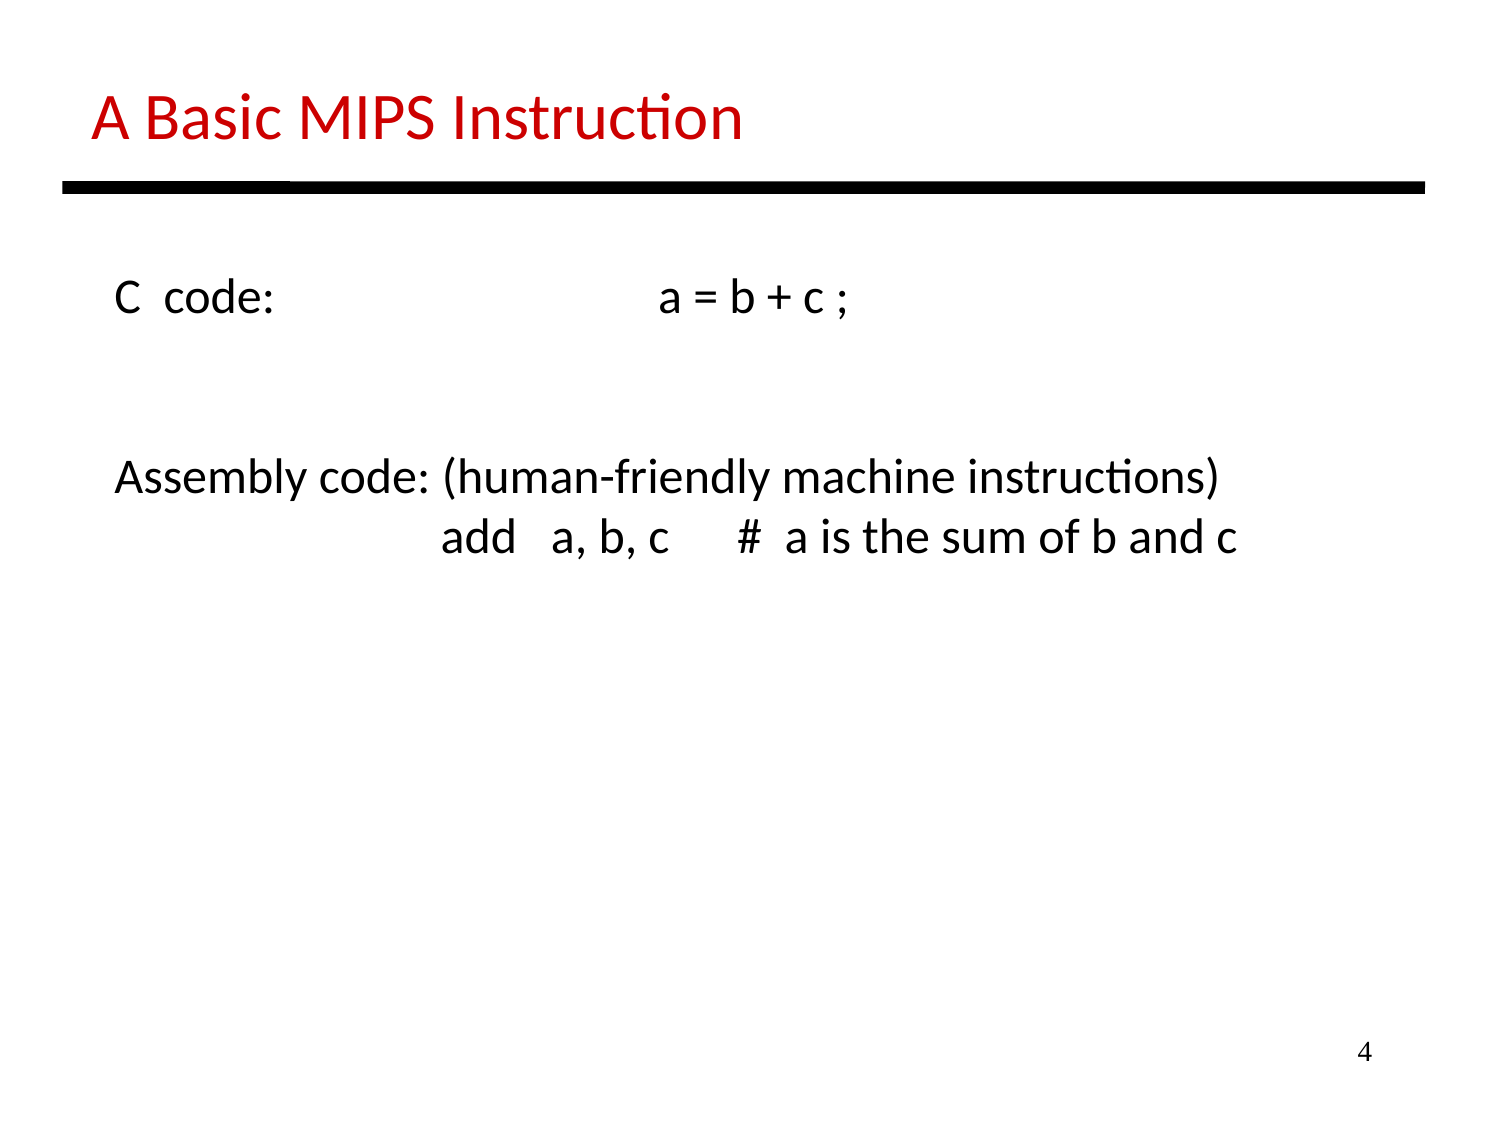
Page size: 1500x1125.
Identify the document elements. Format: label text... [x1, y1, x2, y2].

slide_number <number> [1074, 1025, 1388, 1100]
text_box A Basic MIPS Instruction [76, 65, 760, 160]
text_box C code: a = b + c ; Assembly code: (human-friendly machine instructions) add a, b, c # a is the sum of b and c [99, 256, 1253, 752]
